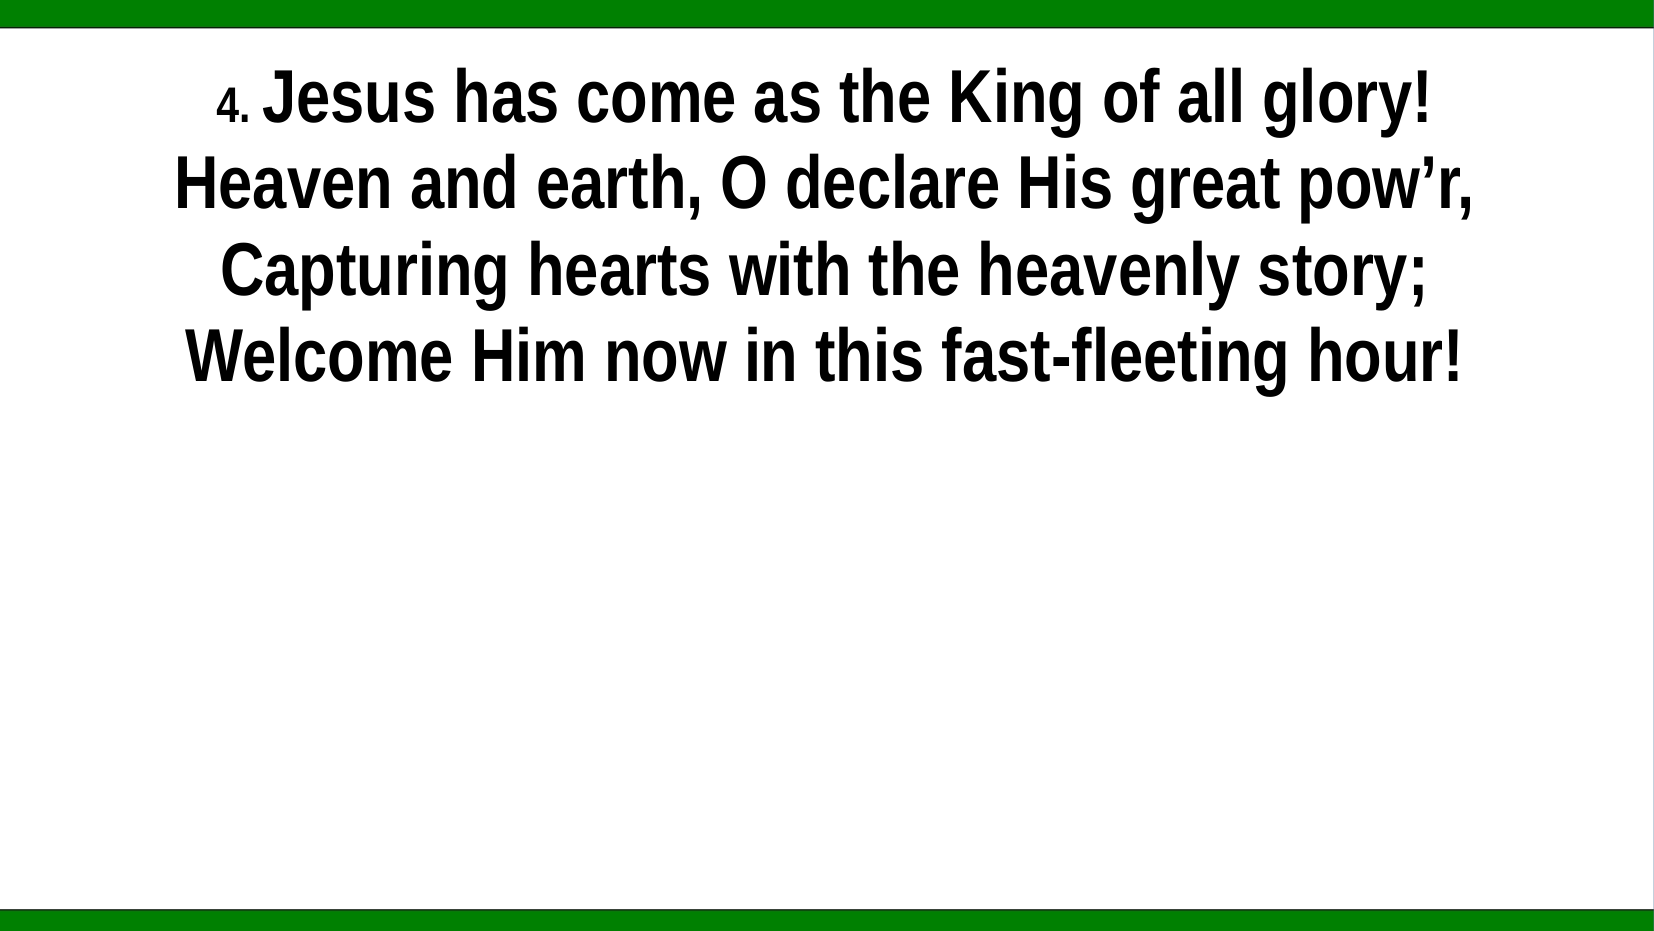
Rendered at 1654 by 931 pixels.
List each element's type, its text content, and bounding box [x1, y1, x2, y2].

picture [0, 0, 1654, 931]
text_box 4. Jesus has come as the King of all glory! Heaven and earth, O declare His great pow’r, Capturing hearts with the heavenly story; Welcome Him now in this fast-fleeting hour! [90, 45, 1561, 451]
